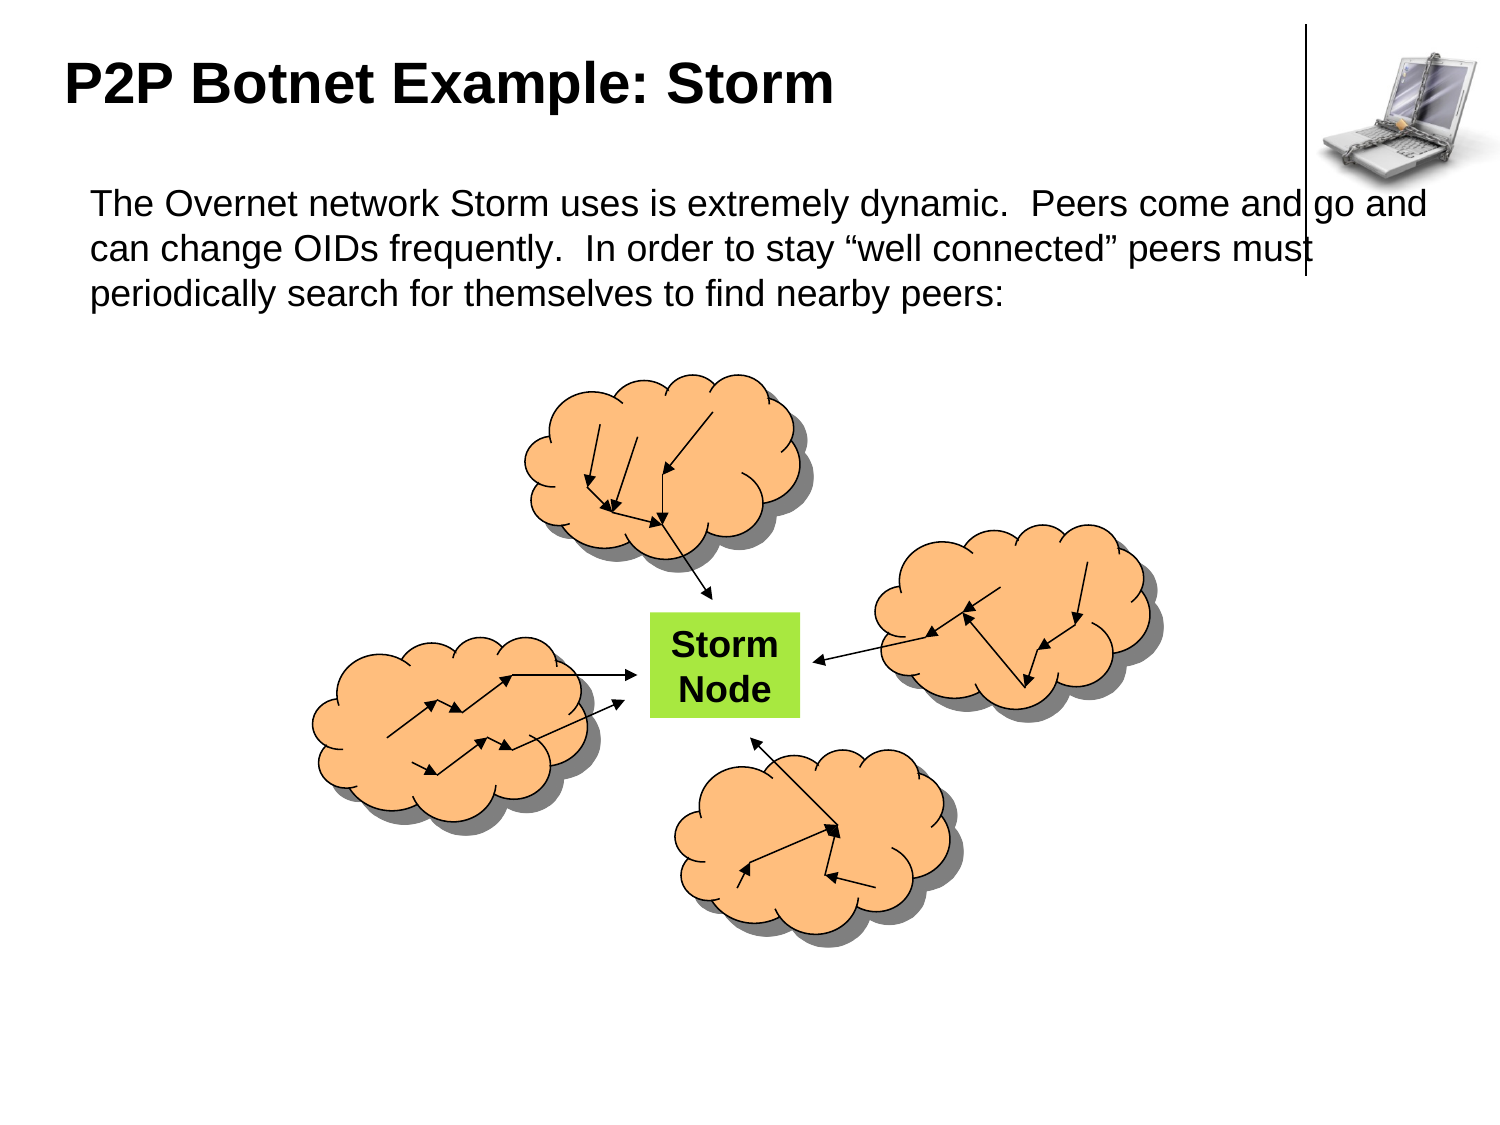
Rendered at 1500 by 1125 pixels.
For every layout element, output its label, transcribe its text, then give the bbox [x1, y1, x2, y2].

picture [1307, 41, 1500, 200]
picture [1299, 123, 1305, 171]
text_box Storm Node [650, 612, 801, 718]
text_box The Overnet network Storm uses is extremely dynamic. Peers come and go and can change OIDs frequently. In order to stay “well connected” peers must periodically search for themselves to find nearby peers: [74, 171, 1450, 323]
text_box [524, 375, 800, 560]
text_box [312, 637, 588, 822]
text_box [875, 525, 1150, 710]
text_box P2P Botnet Example: Storm [50, 37, 1388, 123]
text_box [674, 750, 950, 935]
